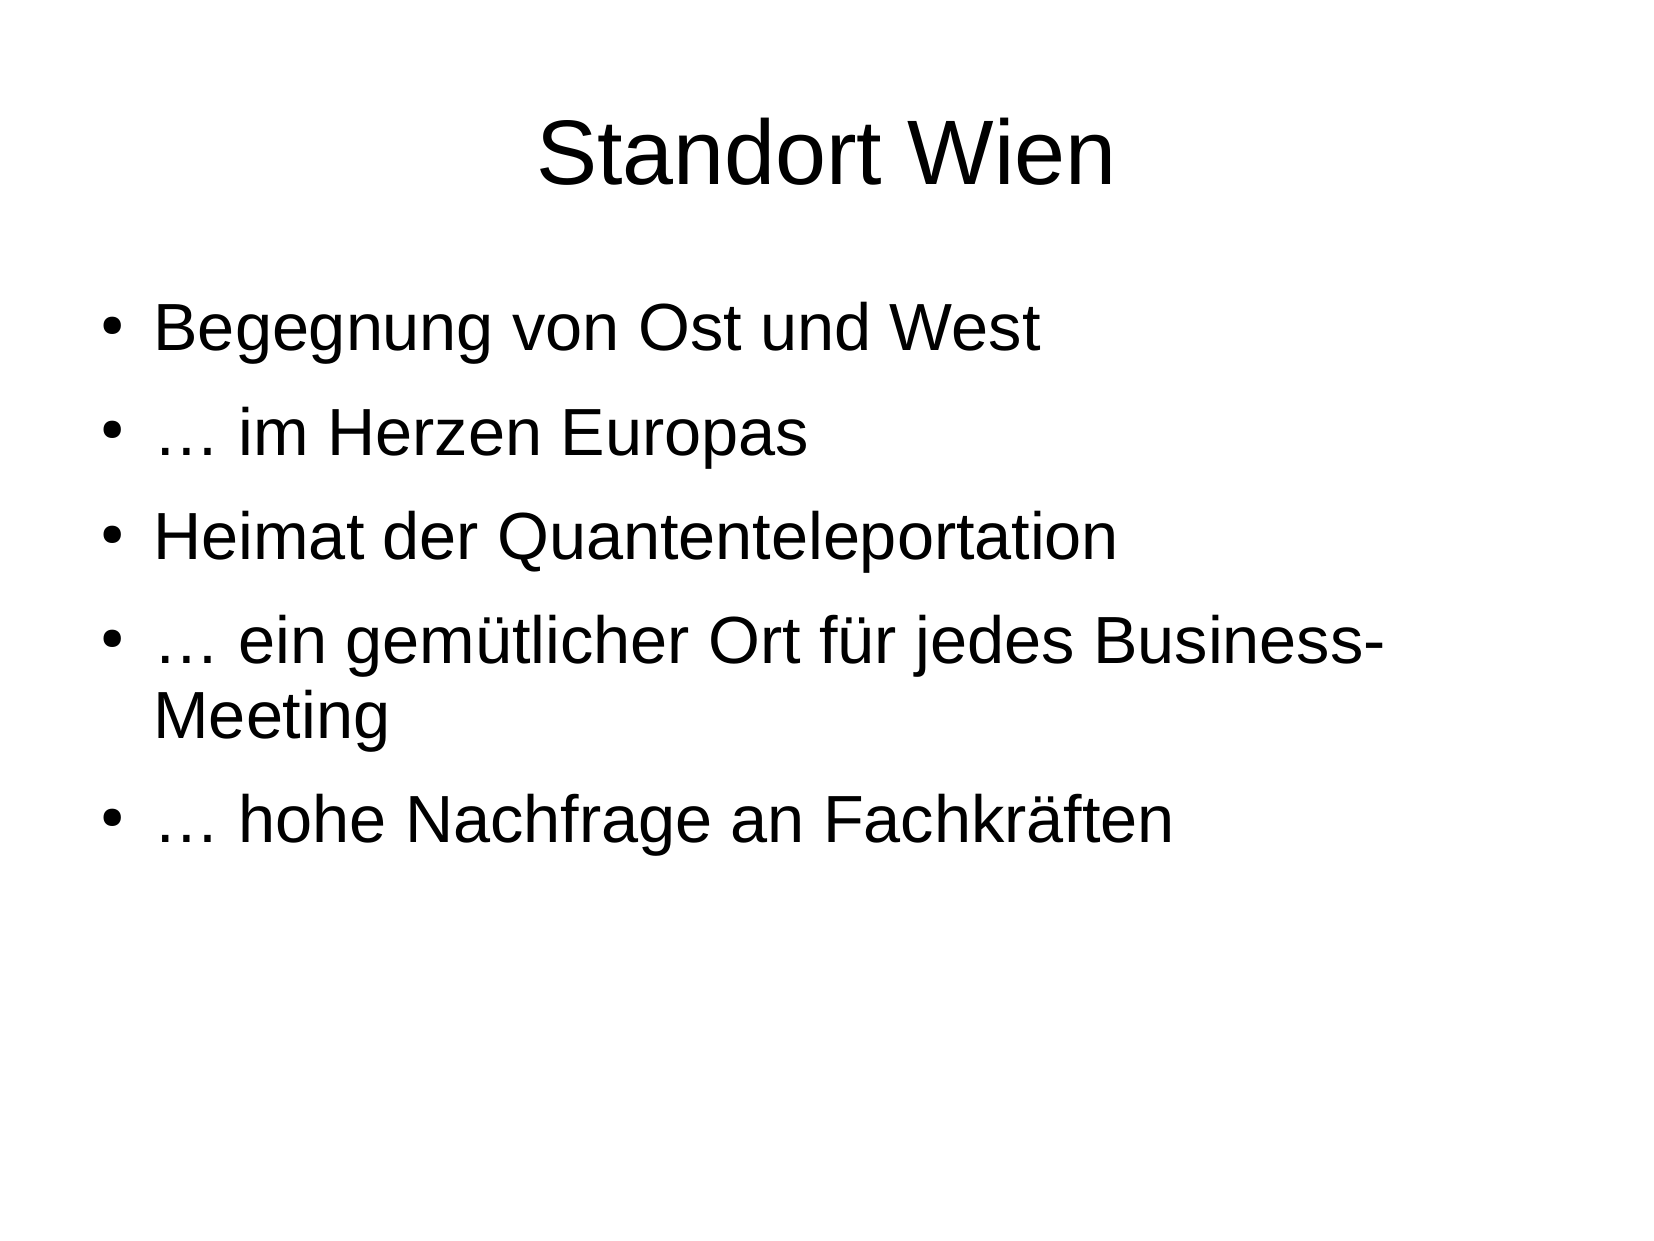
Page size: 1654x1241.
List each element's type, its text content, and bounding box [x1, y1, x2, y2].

title Standort Wien [82, 49, 1571, 257]
list Begegnung von Ost und West … im Herzen Europas Heimat der Quantenteleportation … ein gemütlicher Ort für jedes Business-Meeting … hohe Nachfrage an Fachkräften [82, 290, 1571, 1010]
